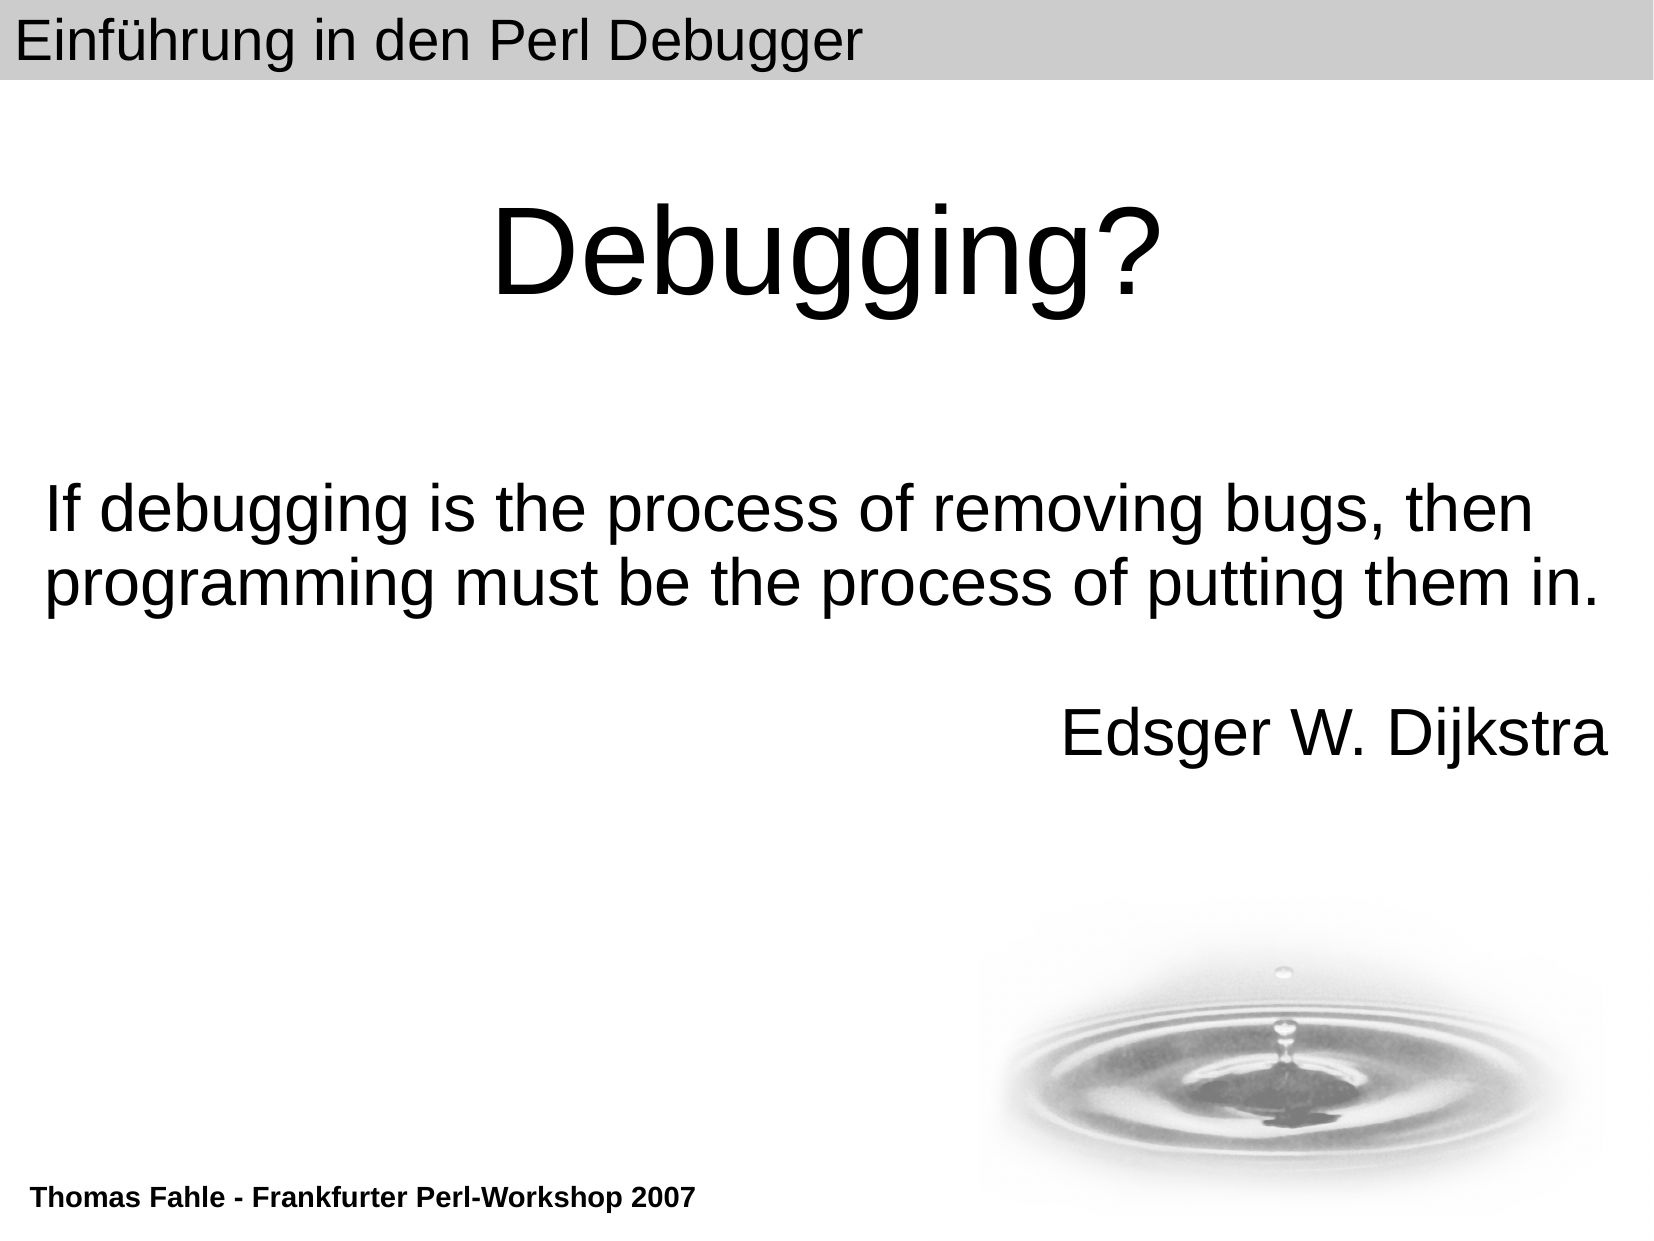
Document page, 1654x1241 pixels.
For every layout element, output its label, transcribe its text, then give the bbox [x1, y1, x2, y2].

picture [0, 80, 1654, 1241]
subtitle If debugging is the process of removing bugs, then programming must be the process of putting them in. Edsger W. Dijkstra [44, 457, 1610, 783]
title Debugging? [82, 147, 1571, 355]
